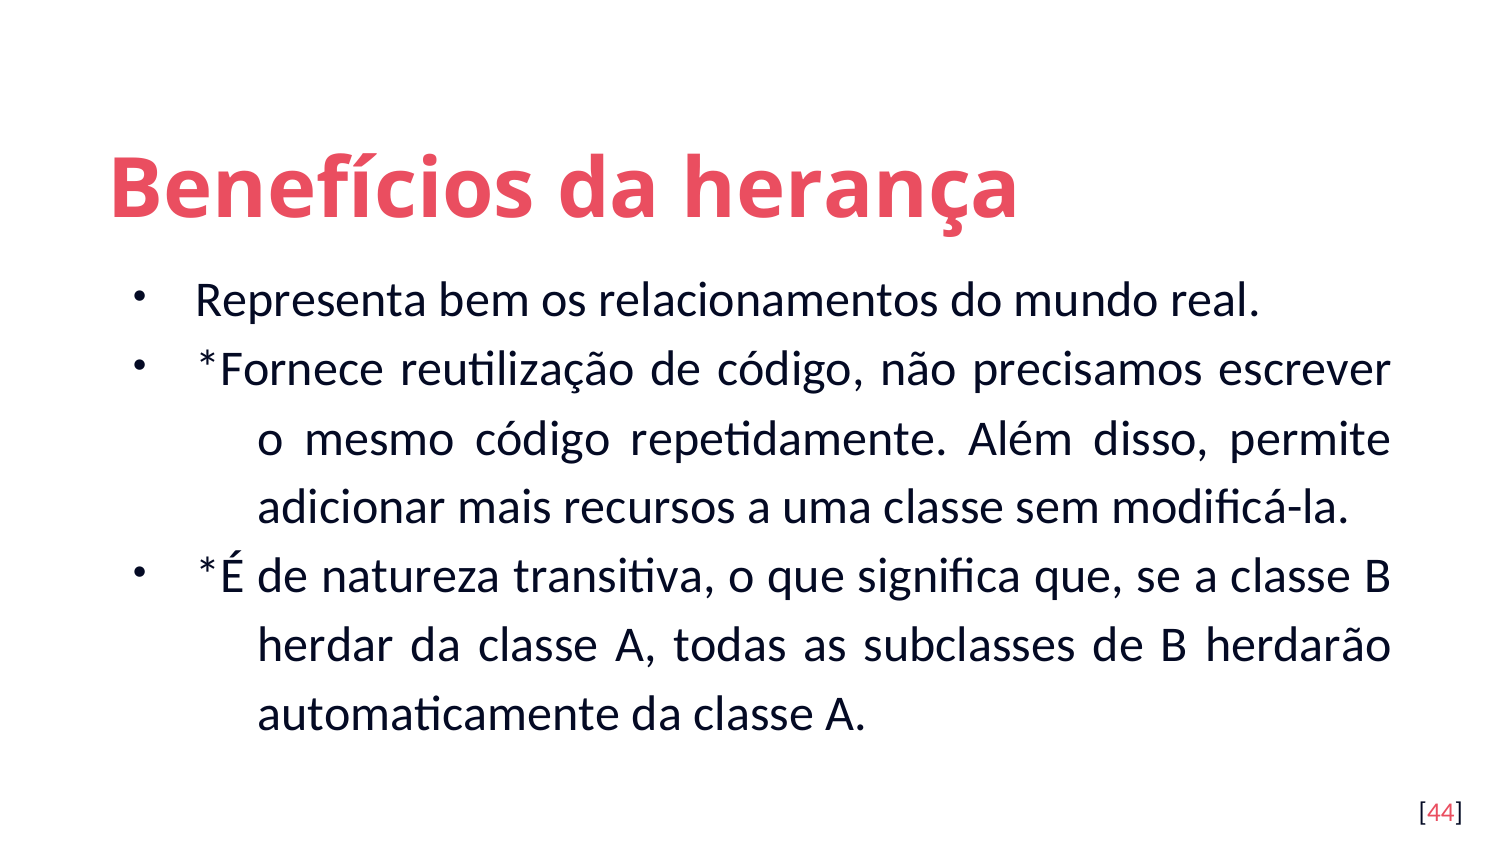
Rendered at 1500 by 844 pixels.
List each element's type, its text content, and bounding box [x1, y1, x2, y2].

text_box Benefícios da herança [92, 104, 1408, 243]
slide_number [44] [1403, 779, 1494, 844]
text_box Representa bem os relacionamentos do mundo real. *Fornece reutilização de código, não precisamos escrever o mesmo código repetidamente. Além disso, permite adicionar mais recursos a uma classe sem modificá-la. *É de natureza transitiva, o que significa que, se a classe B herdar da classe A, todas as subclasses de B herdarão automaticamente da classe A. [92, 243, 1408, 749]
